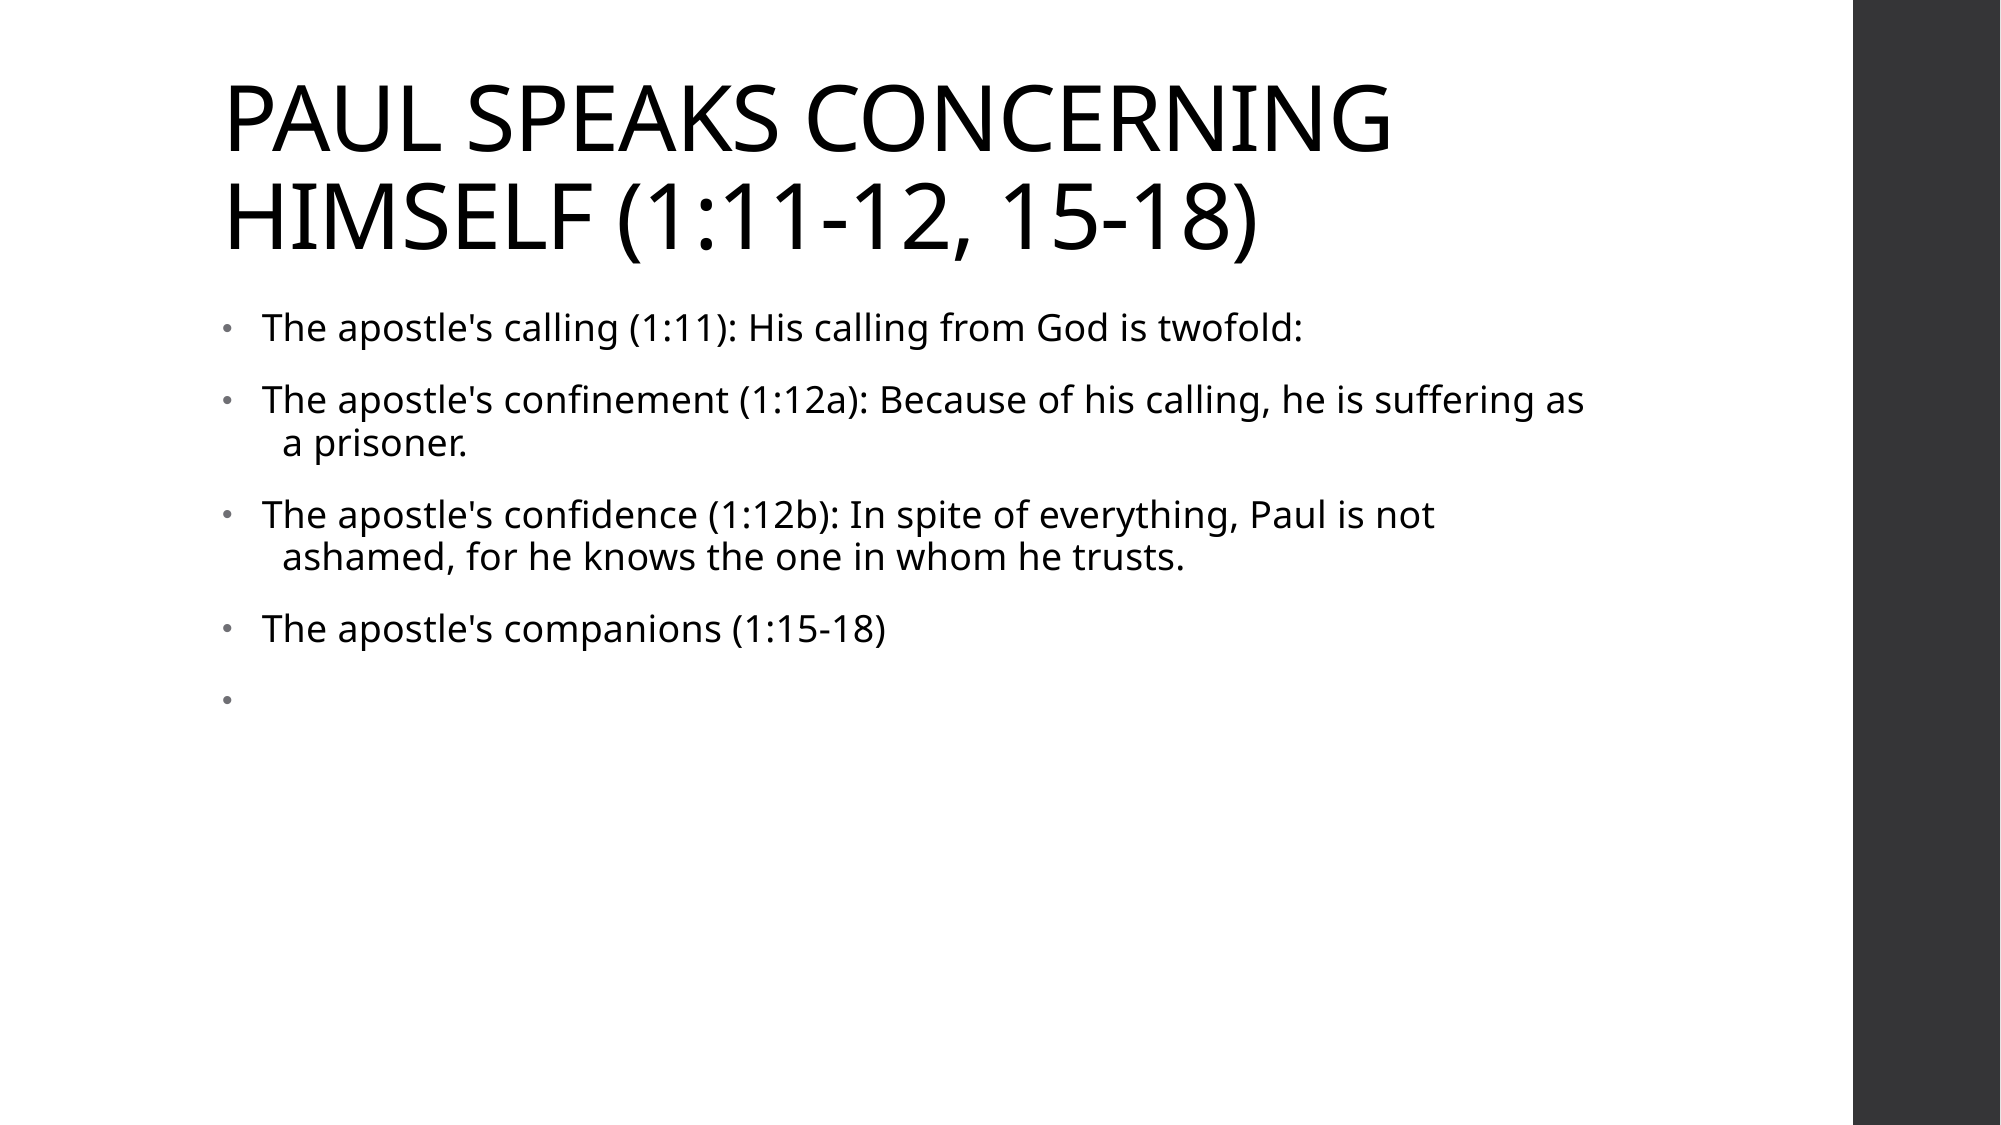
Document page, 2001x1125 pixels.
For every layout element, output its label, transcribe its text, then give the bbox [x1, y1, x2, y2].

list The apostle's calling (1:11): His calling from God is twofold: The apostle's confinement (1:12a): Because of his calling, he is suffering as a prisoner. The apostle's confidence (1:12b): In spite of everything, Paul is not ashamed, for he knows the one in whom he trusts. The apostle's companions (1:15-18) [206, 299, 1617, 1014]
title PAUL SPEAKS CONCERNING HIMSELF (1:11-12, 15-18) [206, 60, 1797, 278]
